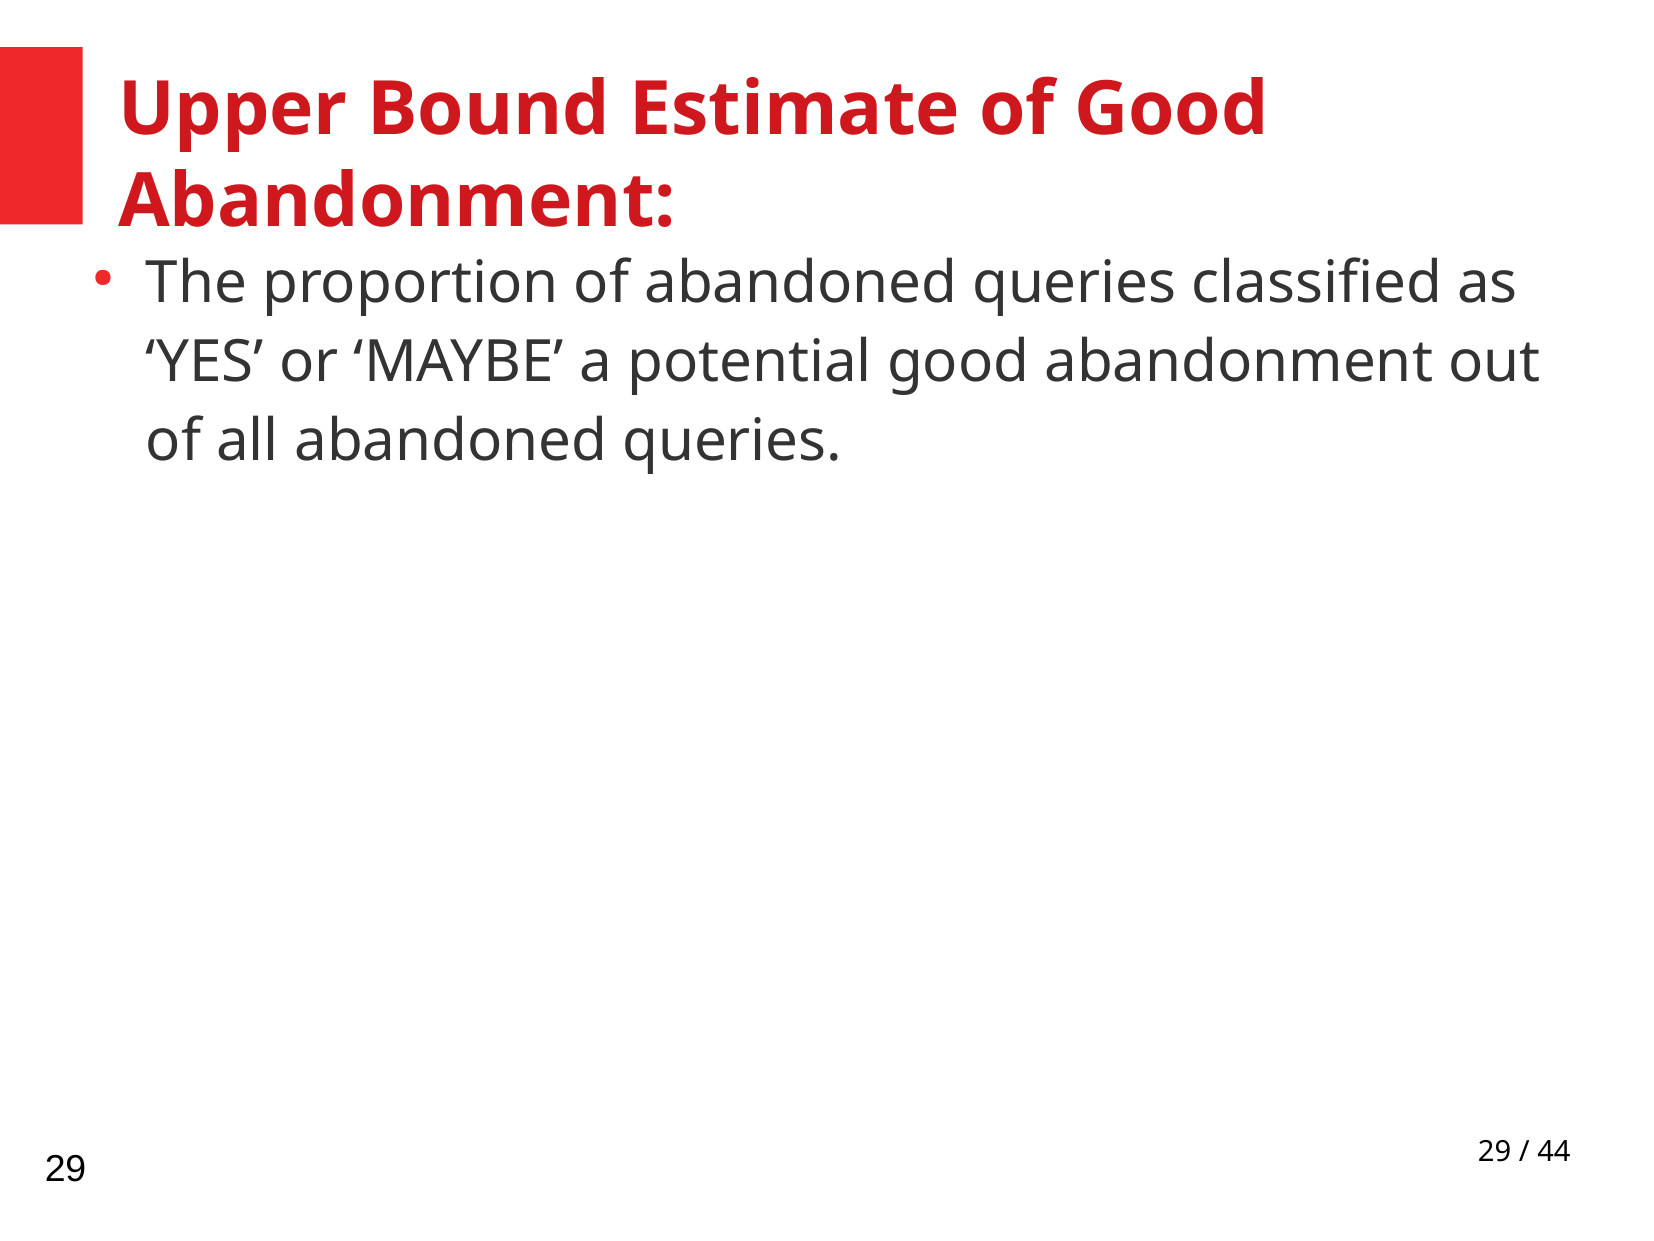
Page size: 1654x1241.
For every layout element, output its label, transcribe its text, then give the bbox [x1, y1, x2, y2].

title Upper Bound Estimate of Good Abandonment: [118, 49, 1571, 240]
list The proportion of abandoned queries classified as ‘YES’ or ‘MAYBE’ a potential good abandonment out of all abandoned queries. [75, 240, 1606, 1074]
text_box 29 [30, 1140, 106, 1197]
